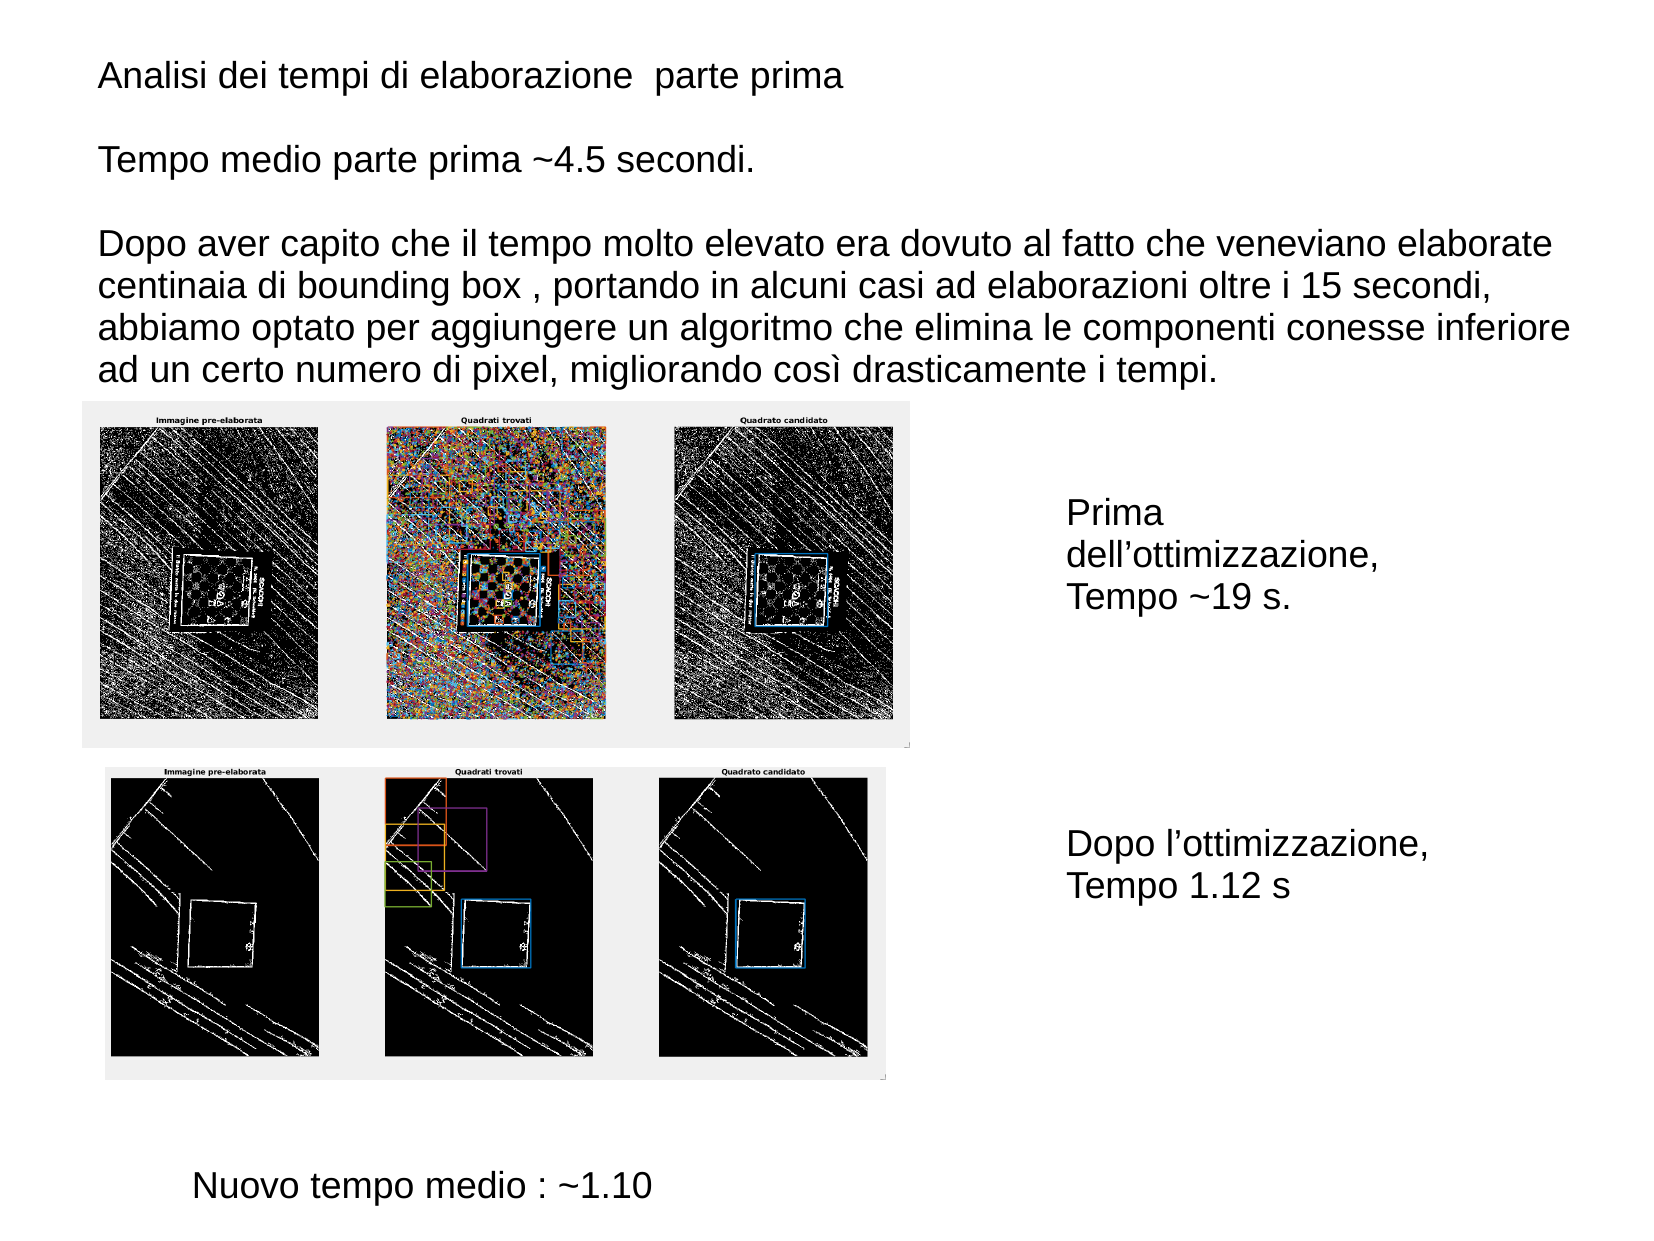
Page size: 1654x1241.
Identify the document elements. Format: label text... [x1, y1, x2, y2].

picture [105, 767, 886, 1080]
text_box Dopo l’ottimizzazione, Tempo 1.12 s [1051, 814, 1524, 926]
text_box Prima dell’ottimizzazione, Tempo ~19 s. [1051, 484, 1465, 626]
picture [82, 401, 910, 748]
text_box Nuovo tempo medio : ~1.10 [177, 1157, 1512, 1215]
text_box Analisi dei tempi di elaborazione parte prima Tempo medio parte prima ~4.5 secondi. Dopo aver capito che il tempo molto elevato era dovuto al fatto che veneviano elaborate centinaia di bounding box , portando in alcuni casi ad elaborazioni oltre i 15 secondi, abbiamo optato per aggiungere un algoritmo che elimina le componenti conesse inferiore ad un certo numero di pixel, migliorando così drasticamente i tempi. [82, 47, 1607, 566]
